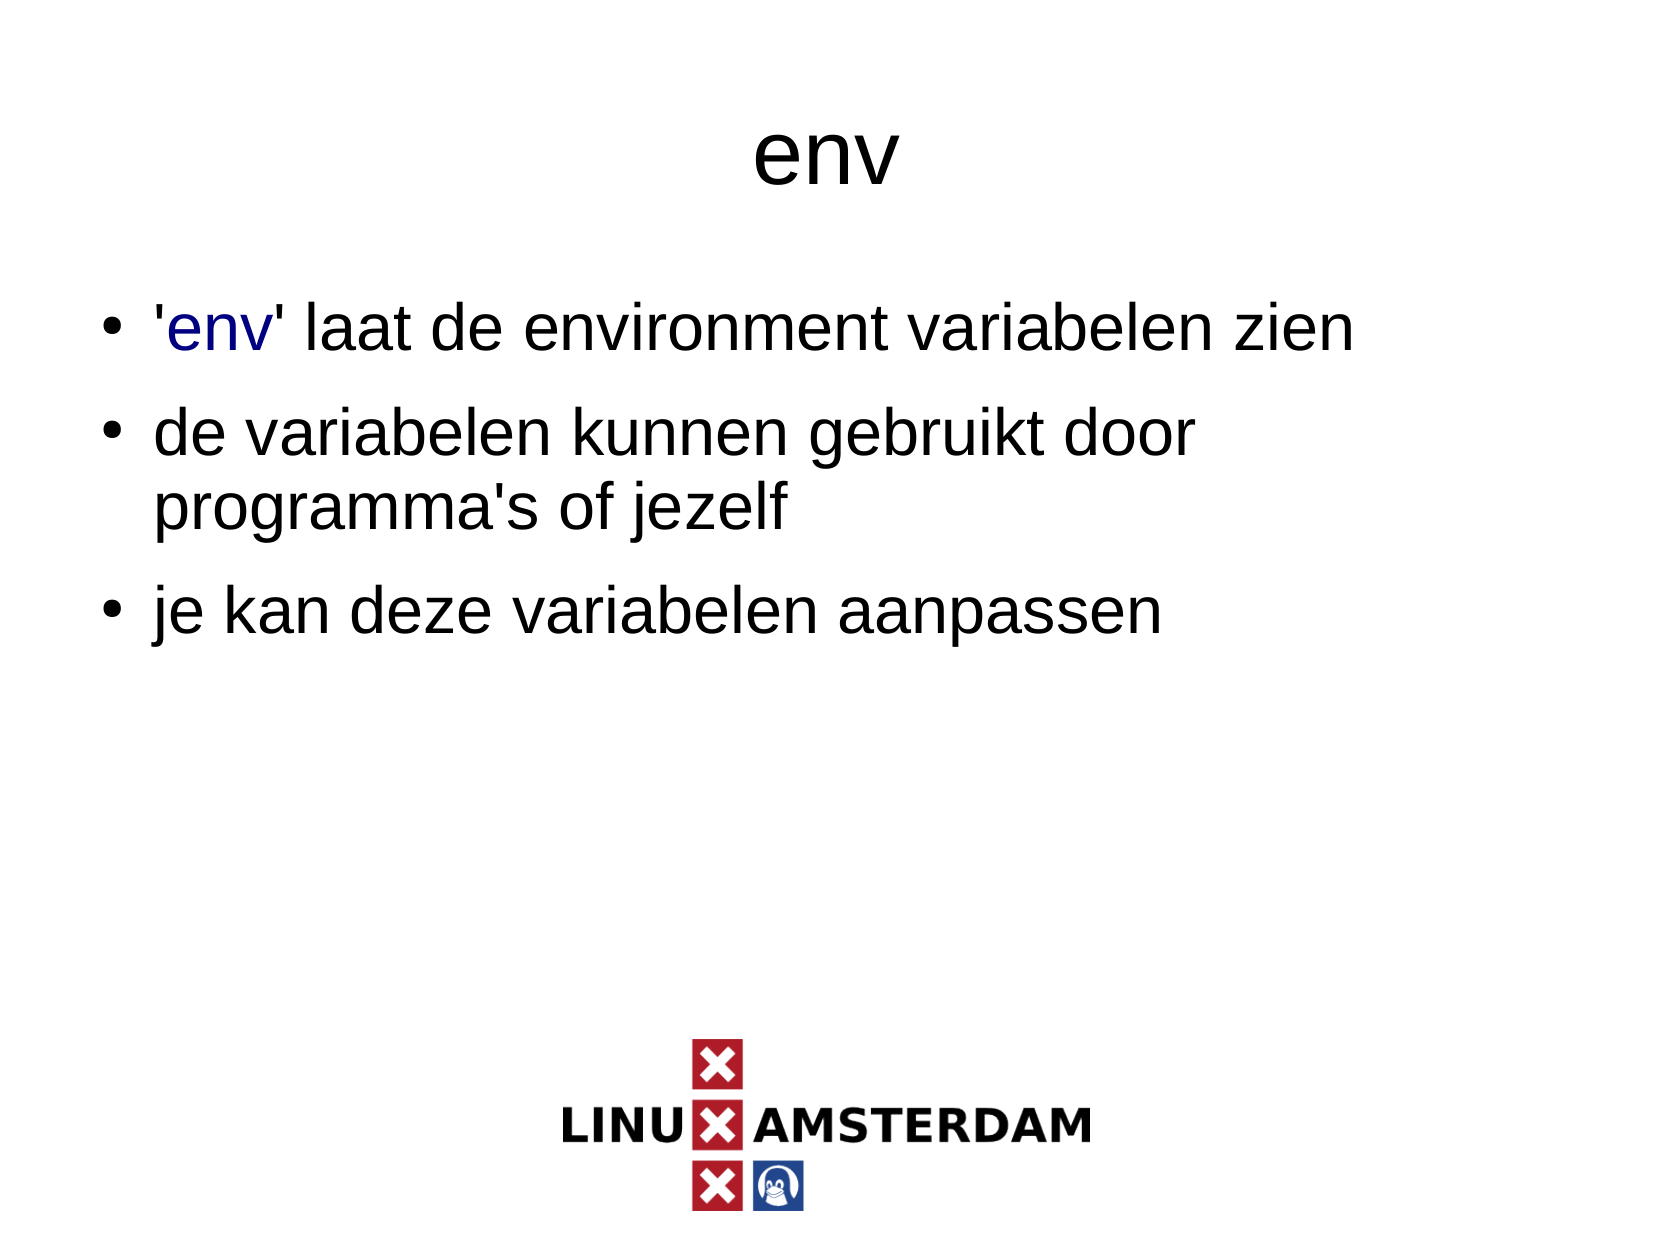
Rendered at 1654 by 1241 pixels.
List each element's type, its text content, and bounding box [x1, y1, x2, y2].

picture [563, 1039, 1090, 1211]
list 'env' laat de environment variabelen zien de variabelen kunnen gebruikt door programma's of jezelf je kan deze variabelen aanpassen [82, 290, 1571, 1010]
title env [82, 49, 1571, 257]
